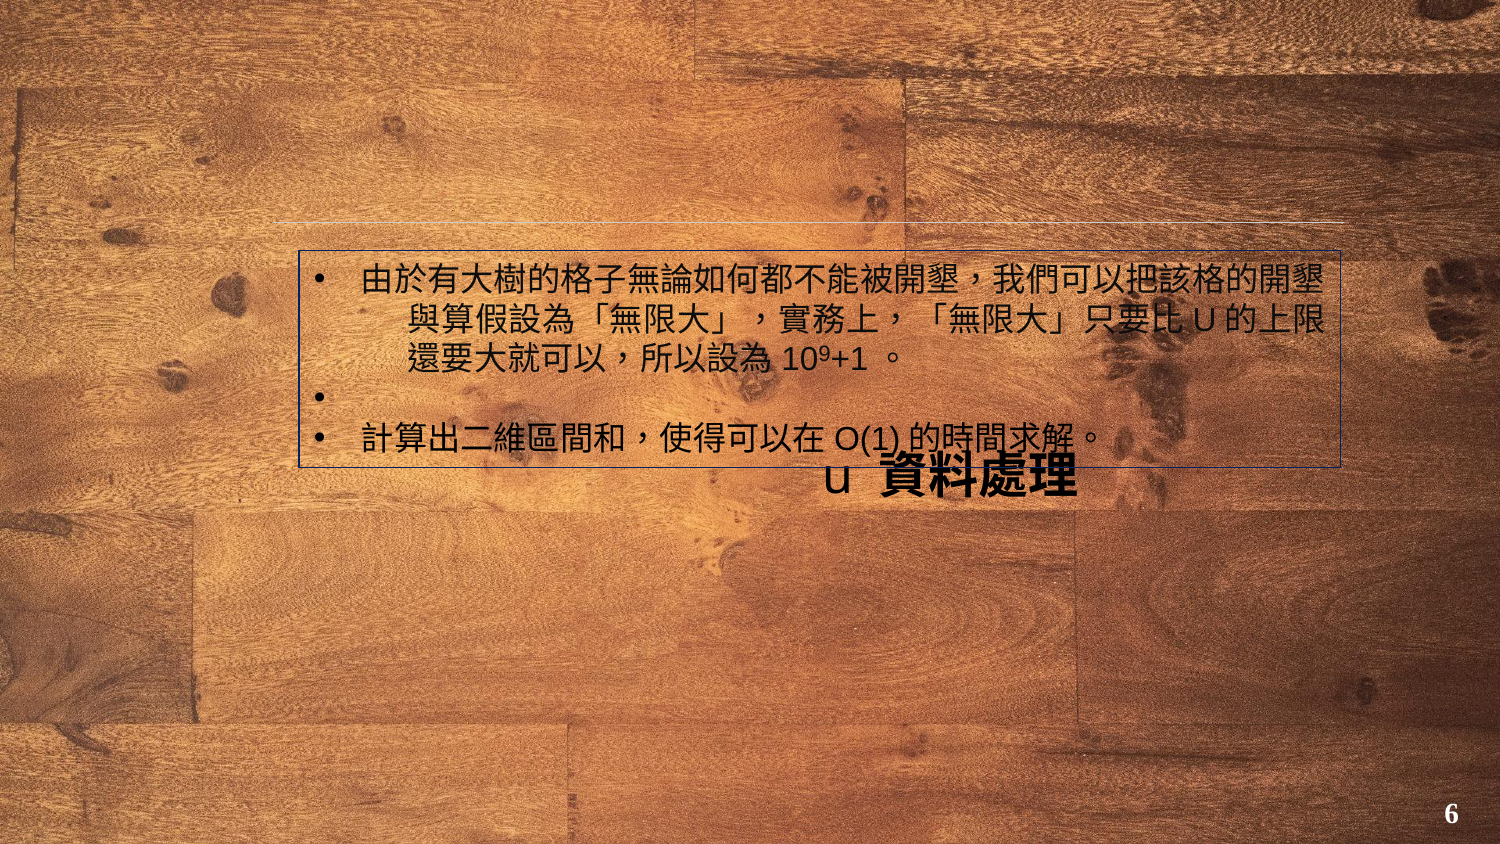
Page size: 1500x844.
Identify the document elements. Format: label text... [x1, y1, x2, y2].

text_box 由於有大樹的格子無論如何都不能被開墾，我們可以把該格的開墾與算假設為「無限大」，實務上，「無限大」只要比U的上限還要大就可以，所以設為109+1。 計算出二維區間和，使得可以在O(1)的時間求解。 [298, 250, 1341, 468]
slide_number 6 [1429, 779, 1500, 844]
title 資料處理 [255, 117, 1341, 233]
